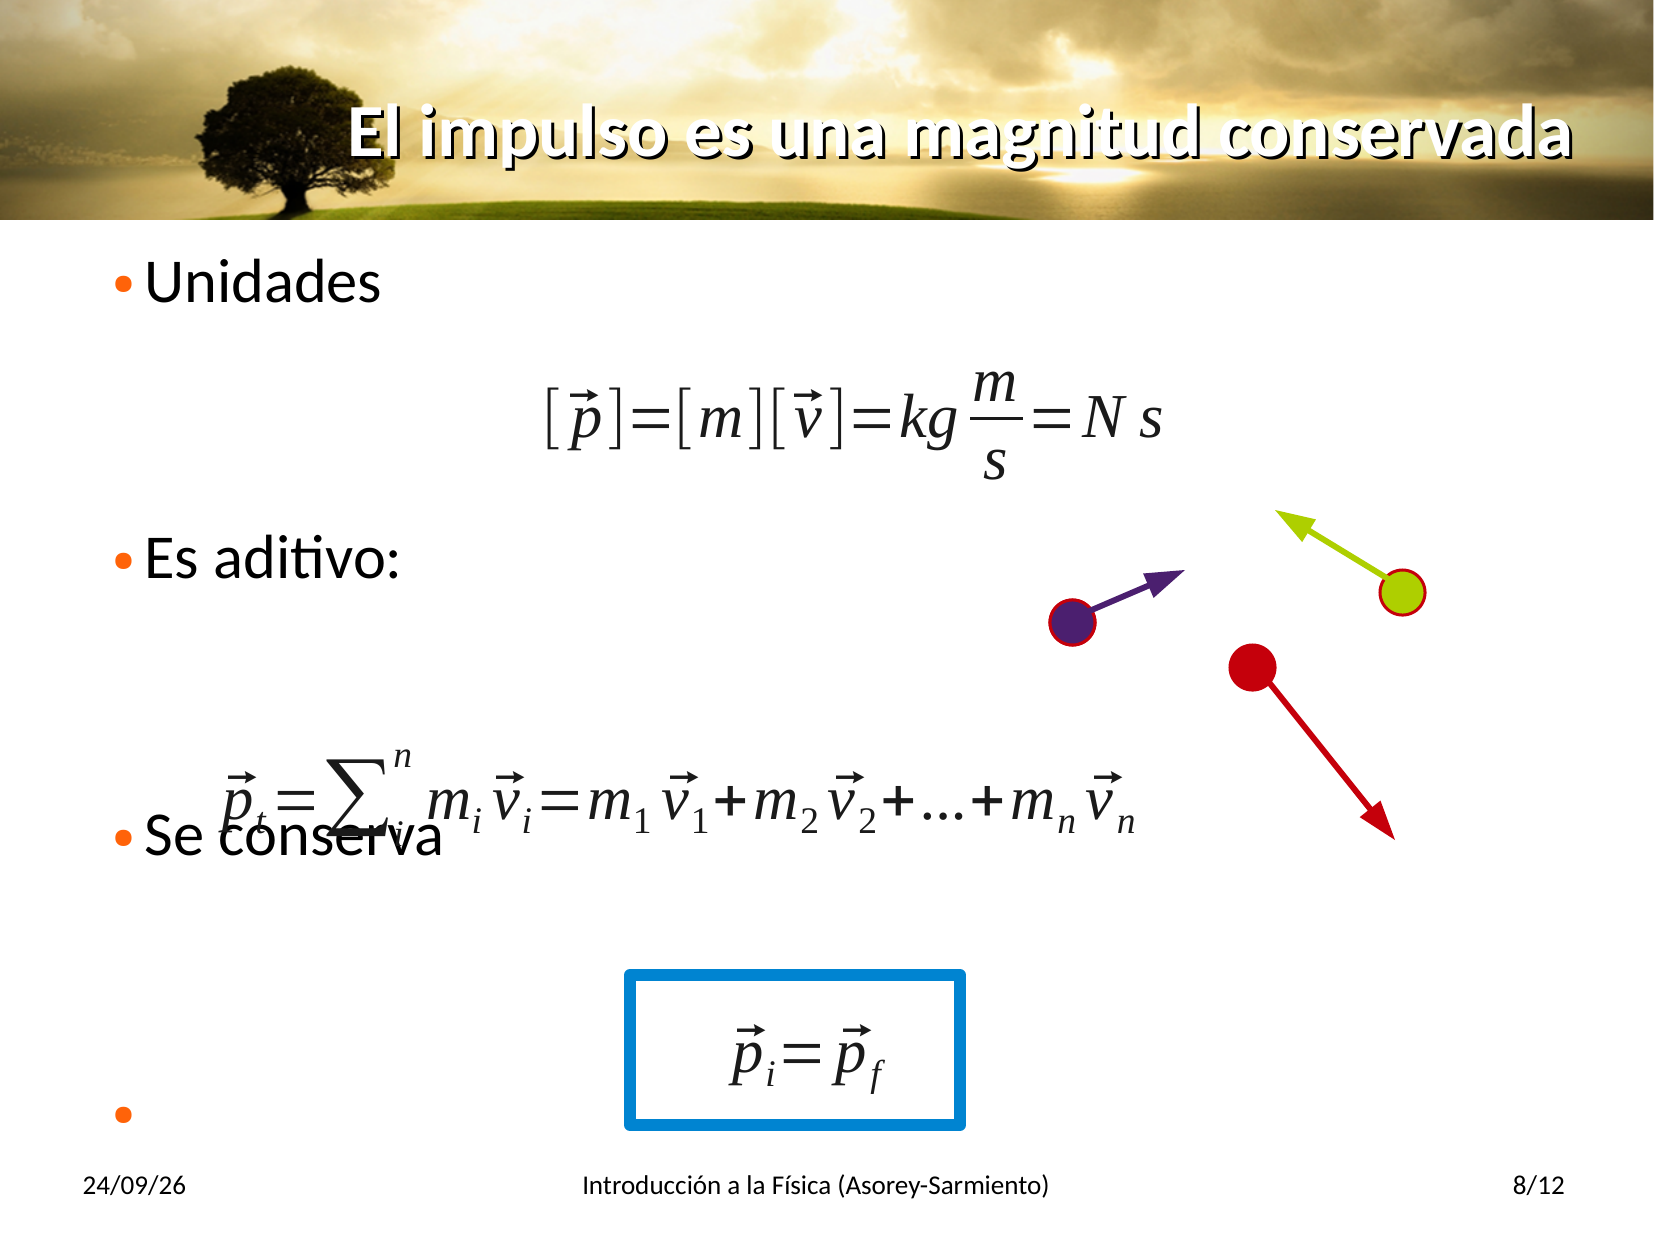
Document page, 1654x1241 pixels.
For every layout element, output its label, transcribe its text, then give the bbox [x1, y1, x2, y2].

chart [537, 345, 1171, 493]
list Unidades Es aditivo: Se conserva [82, 255, 1571, 1156]
title El impulso es una magnitud conservada [86, 49, 1576, 226]
chart [210, 735, 1142, 854]
picture [0, 0, 1654, 220]
chart [720, 1016, 894, 1096]
text_box [1230, 645, 1276, 691]
text_box [1049, 599, 1096, 646]
text_box [1380, 570, 1426, 616]
